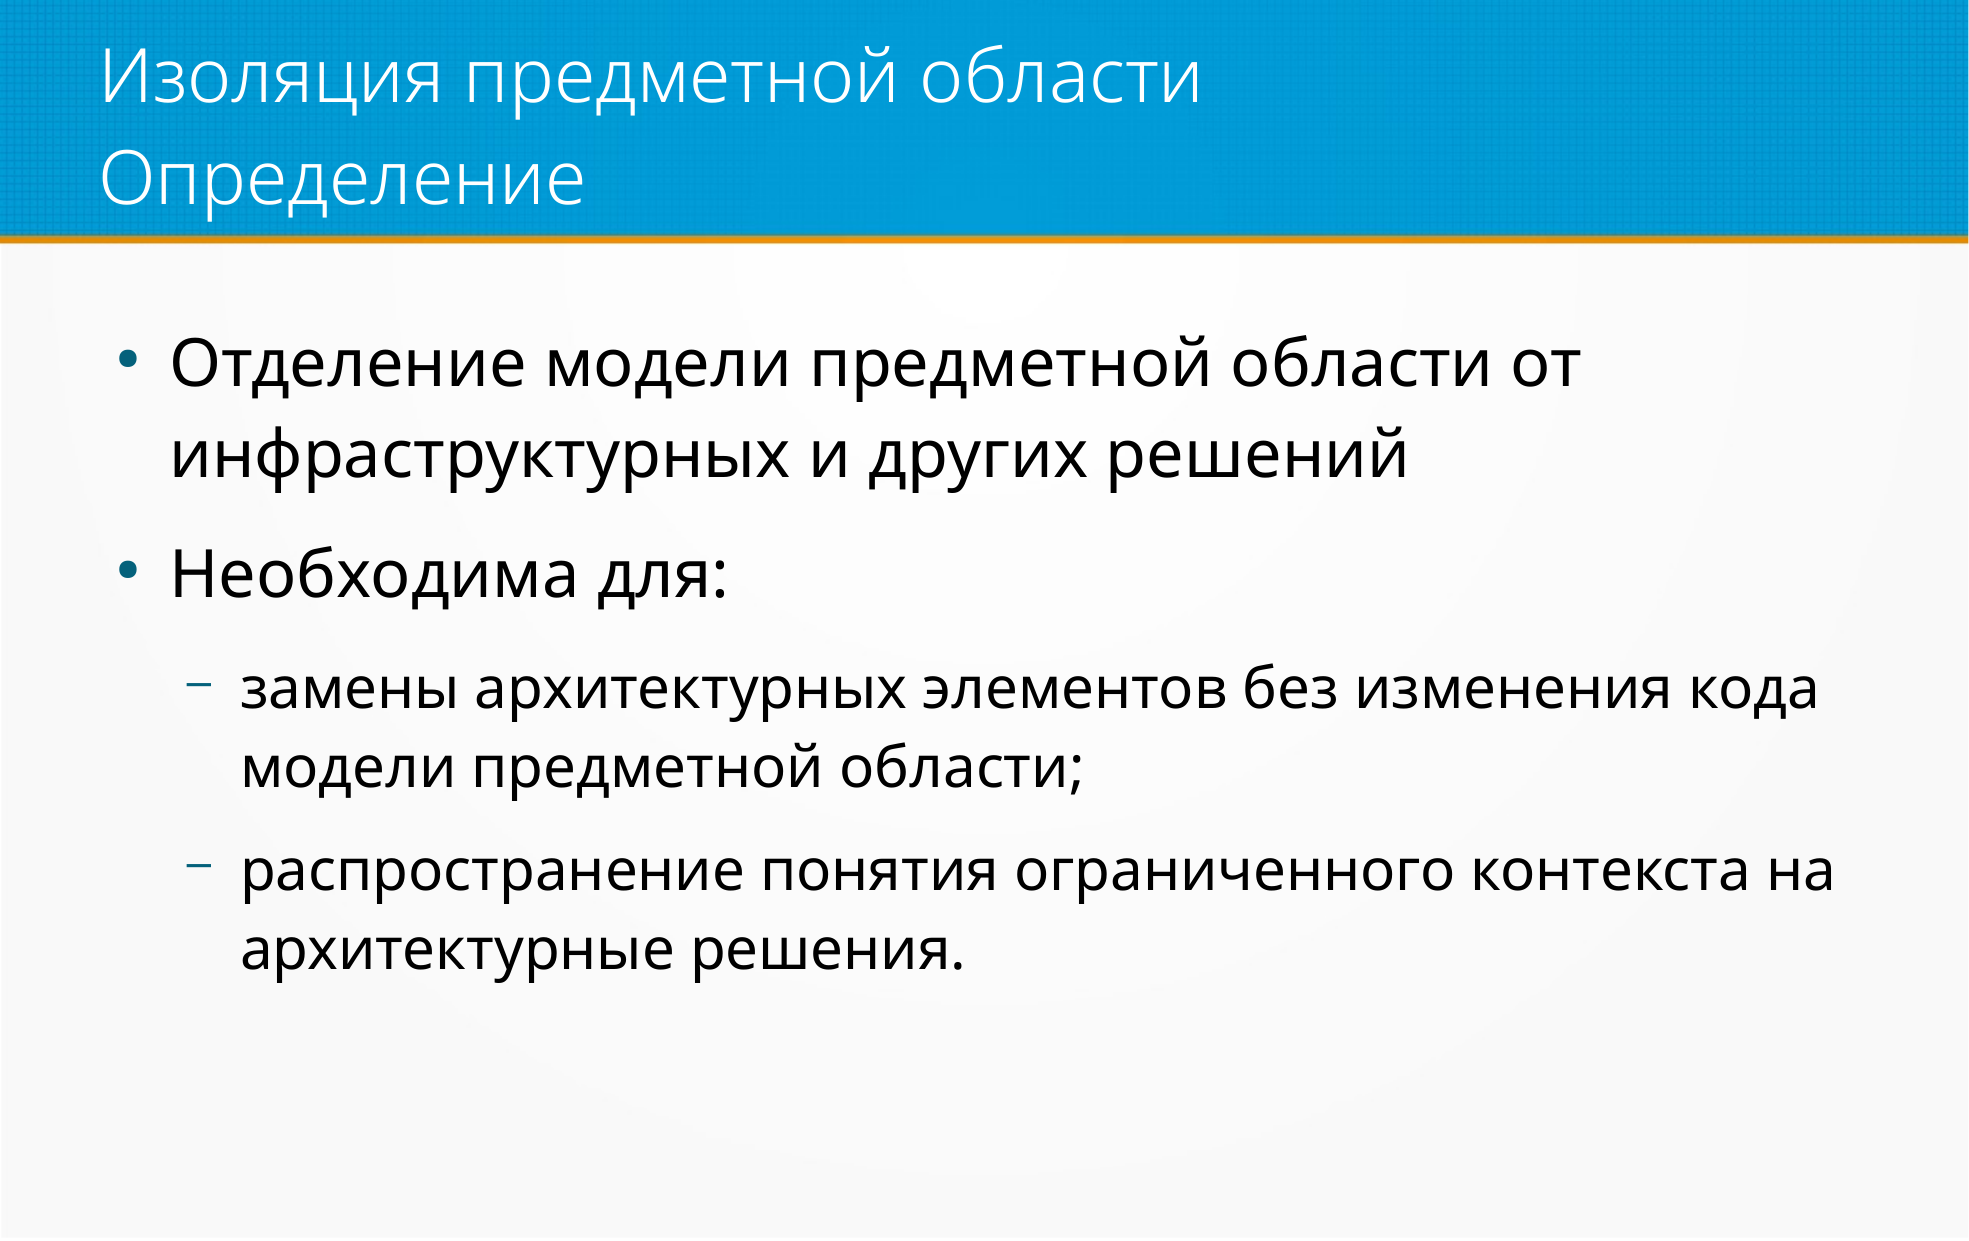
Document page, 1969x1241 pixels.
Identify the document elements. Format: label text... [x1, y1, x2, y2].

list Отделение модели предметной области от инфраструктурных и других решений Необходима для: замены архитектурных элементов без изменения кода модели предметной области; распространение понятия ограниченного контекста на архитектурные решения. [98, 315, 1969, 1241]
title Изоляция предметной области Определение [98, 19, 1870, 227]
picture [0, 233, 1969, 1241]
